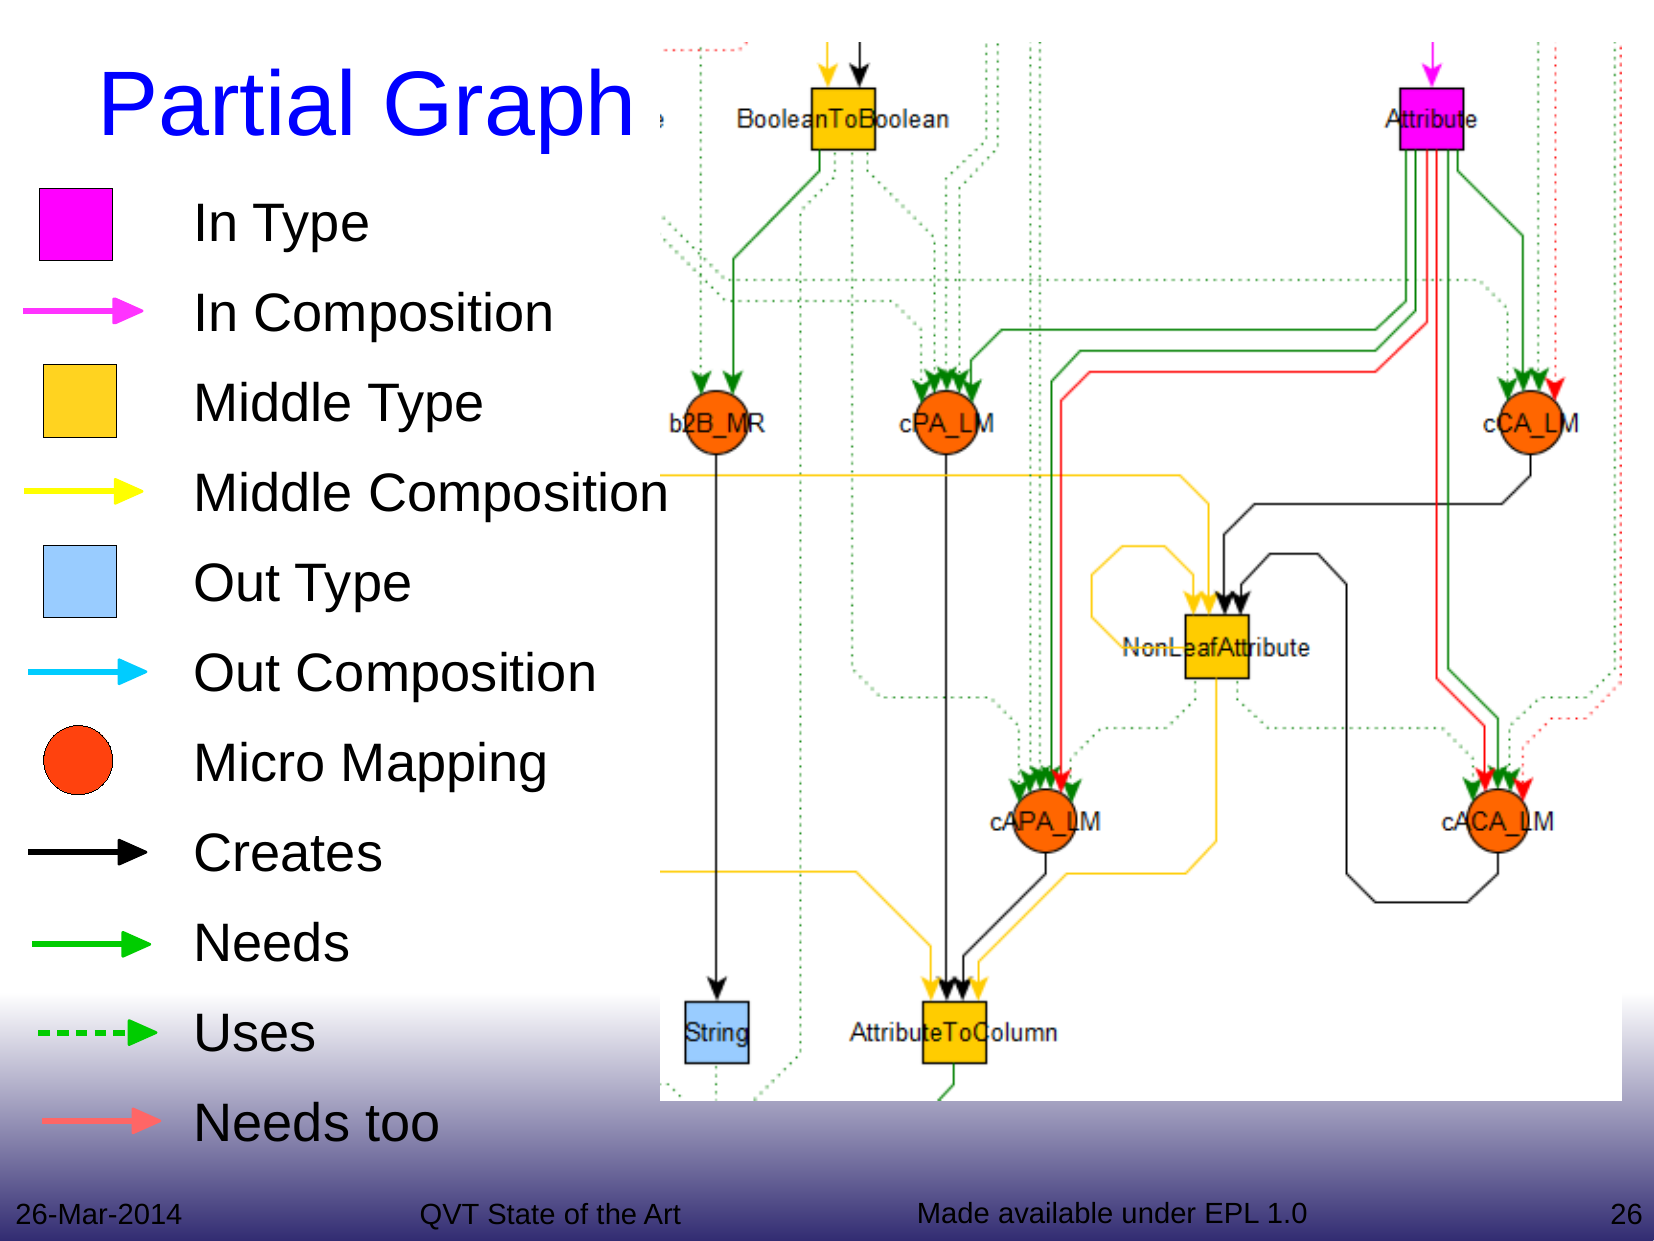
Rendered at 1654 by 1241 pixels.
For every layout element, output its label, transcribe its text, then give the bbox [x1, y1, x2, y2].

text_box [43, 364, 117, 438]
text_box [39, 188, 113, 261]
text_box [43, 725, 113, 795]
title Partial Graph [82, 49, 653, 158]
text_box [43, 545, 117, 618]
picture [660, 42, 1622, 1101]
list In Type In Composition Middle Type Middle Composition Out Type Out Composition Micro Mapping Creates Needs Uses Needs too [193, 191, 685, 1154]
